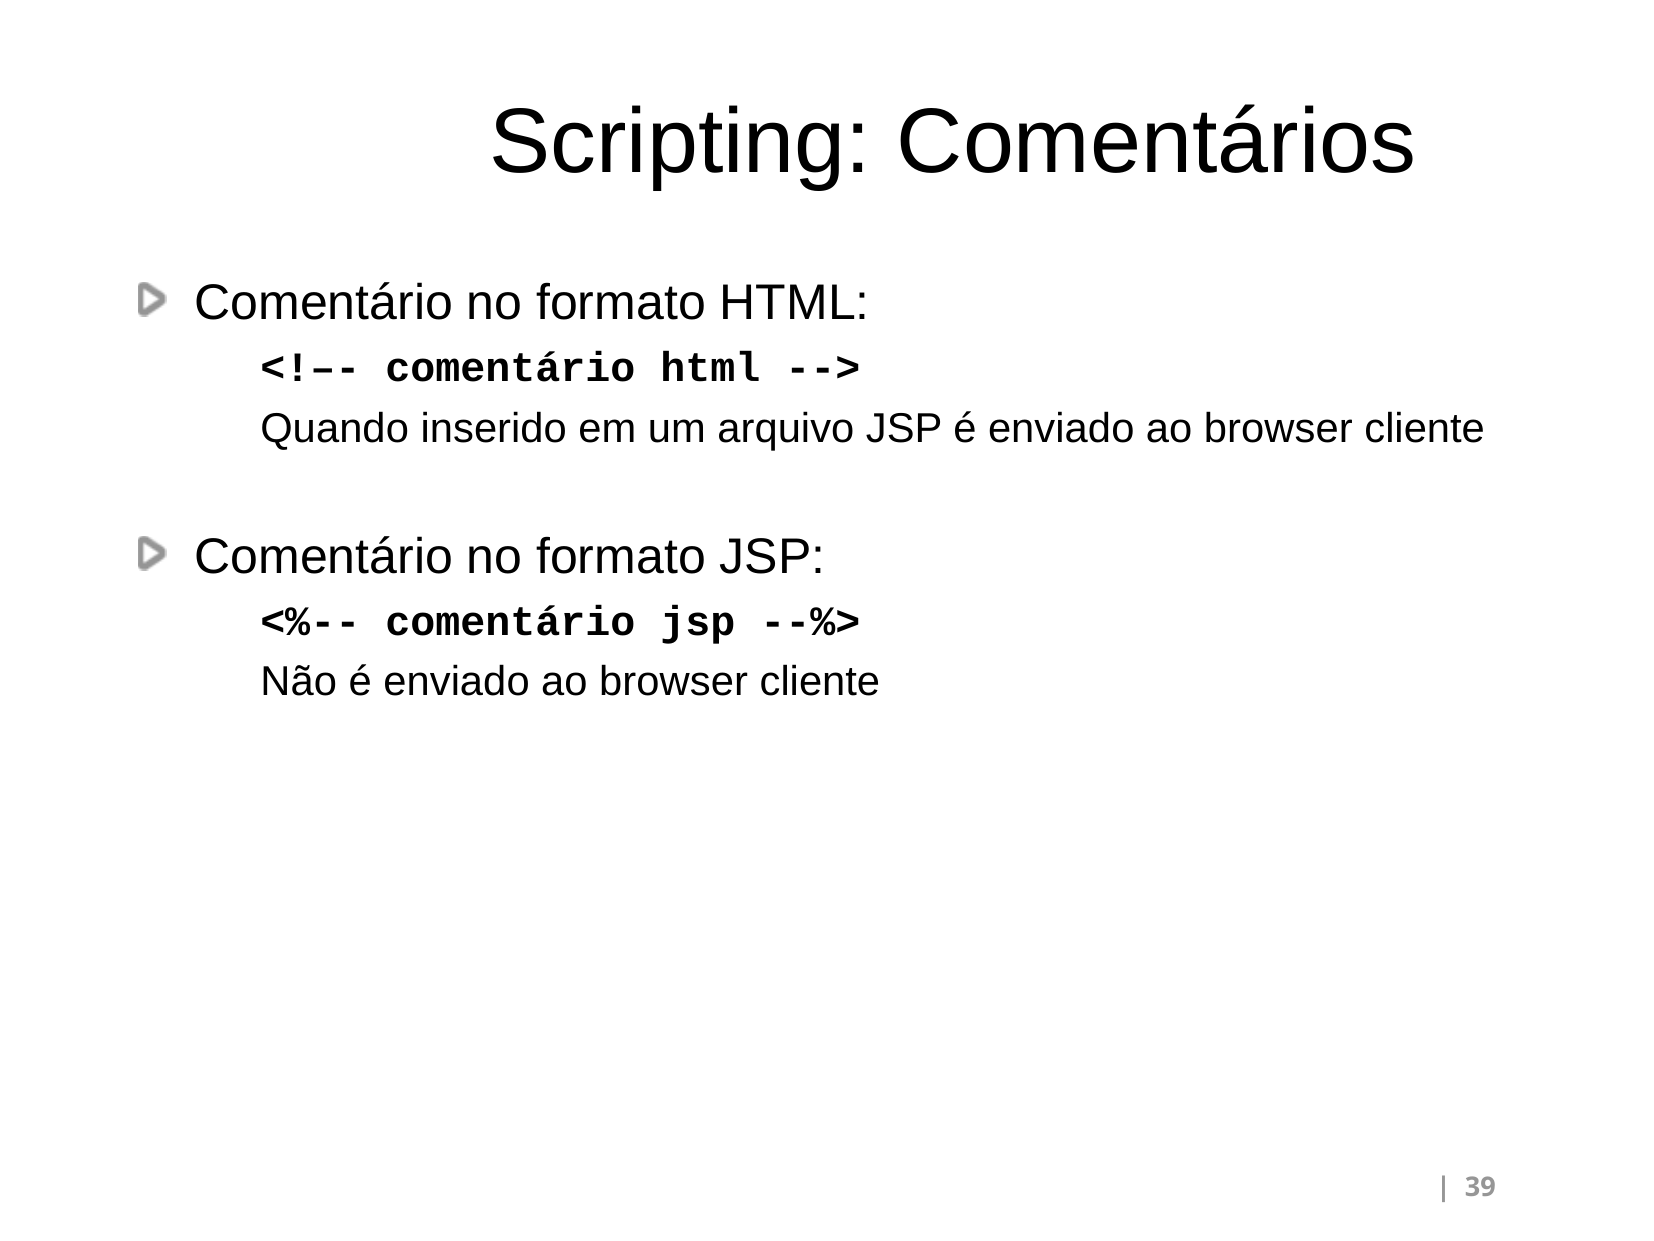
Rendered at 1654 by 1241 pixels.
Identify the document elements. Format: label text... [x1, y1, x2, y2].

list Comentário no formato HTML: <!–- comentário html --> Quando inserido em um arquivo JSP é enviado ao browser cliente Comentário no formato JSP: <%-- comentário jsp --%> Não é enviado ao browser cliente [124, 261, 1530, 1117]
text_box | <número> [711, 1162, 1511, 1217]
title Scripting: Comentários [234, 0, 1640, 198]
